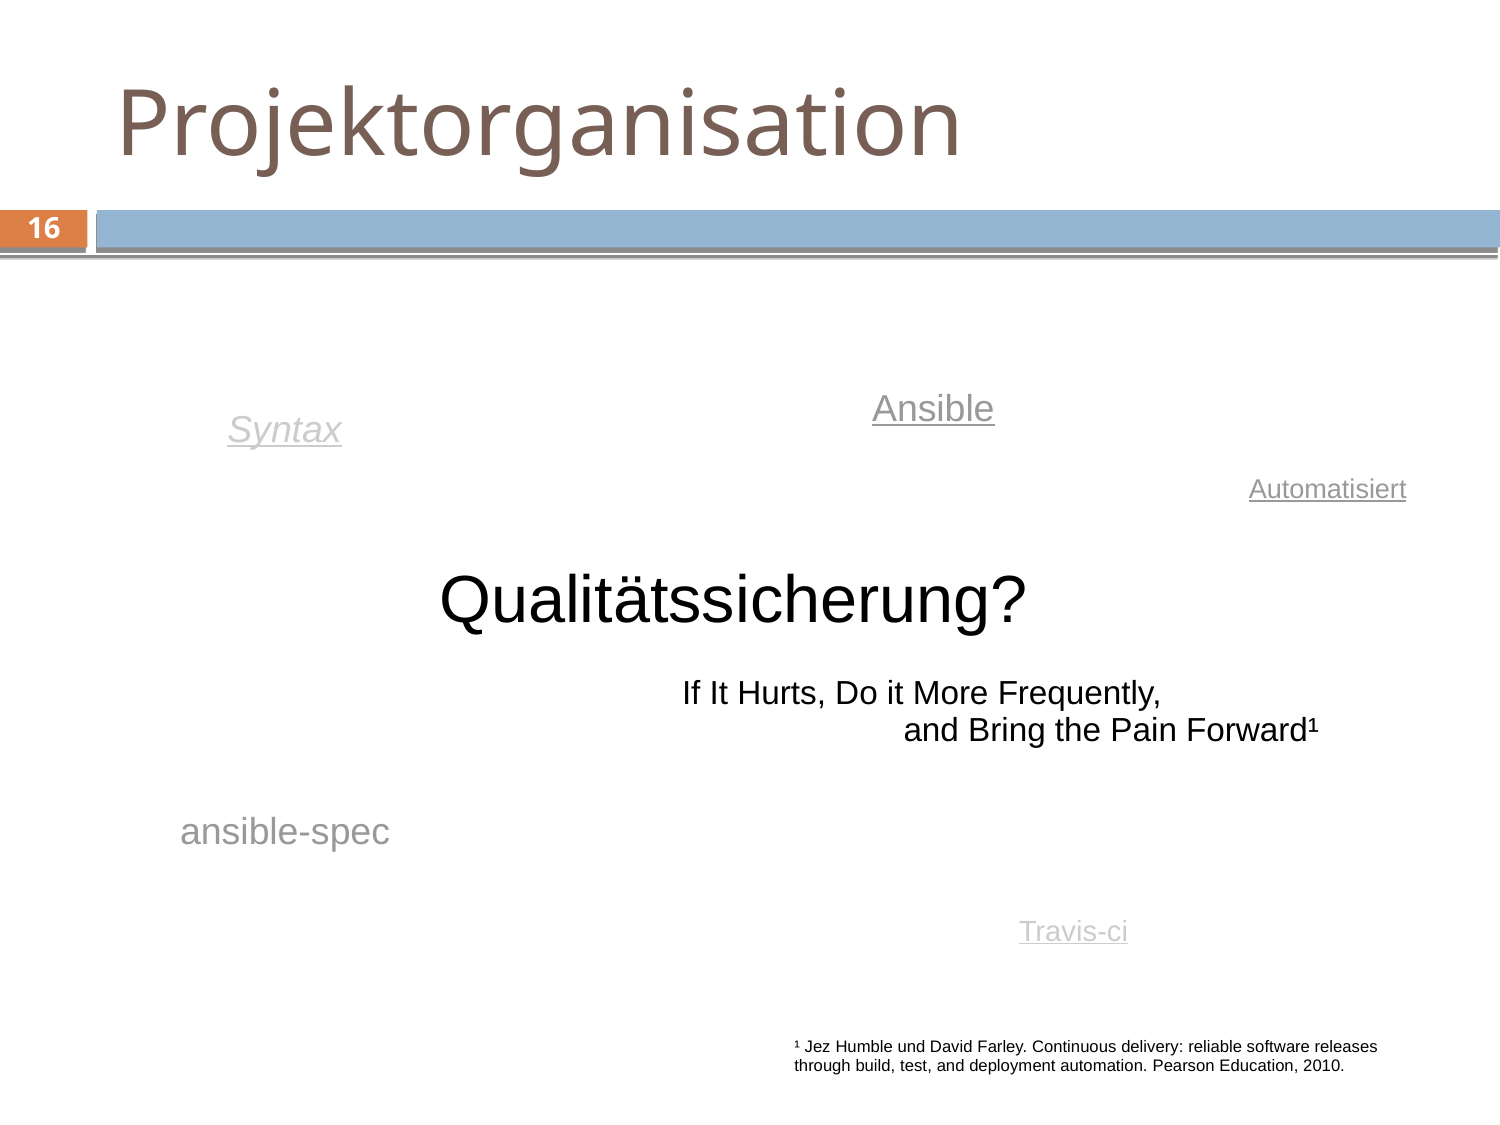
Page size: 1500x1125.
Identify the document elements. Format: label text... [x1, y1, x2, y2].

text_box Ansible [857, 380, 1016, 438]
subtitle Qualitätssicherung? [47, 259, 1385, 1014]
text_box ¹ Jez Humble und David Farley. Continuous delivery: reliable software releases through build, test, and deployment automation. Pearson Education, 2010. [779, 1029, 1394, 1083]
text_box Travis-ci [1003, 907, 1360, 965]
title Projektorganisation [100, 37, 1438, 200]
text_box Automatisiert [1234, 466, 1422, 524]
text_box Syntax [212, 401, 357, 459]
text_box If It Hurts, Do it More Frequently, and Bring the Pain Forward¹ [667, 667, 1335, 757]
text_box ansible-spec [165, 803, 405, 860]
